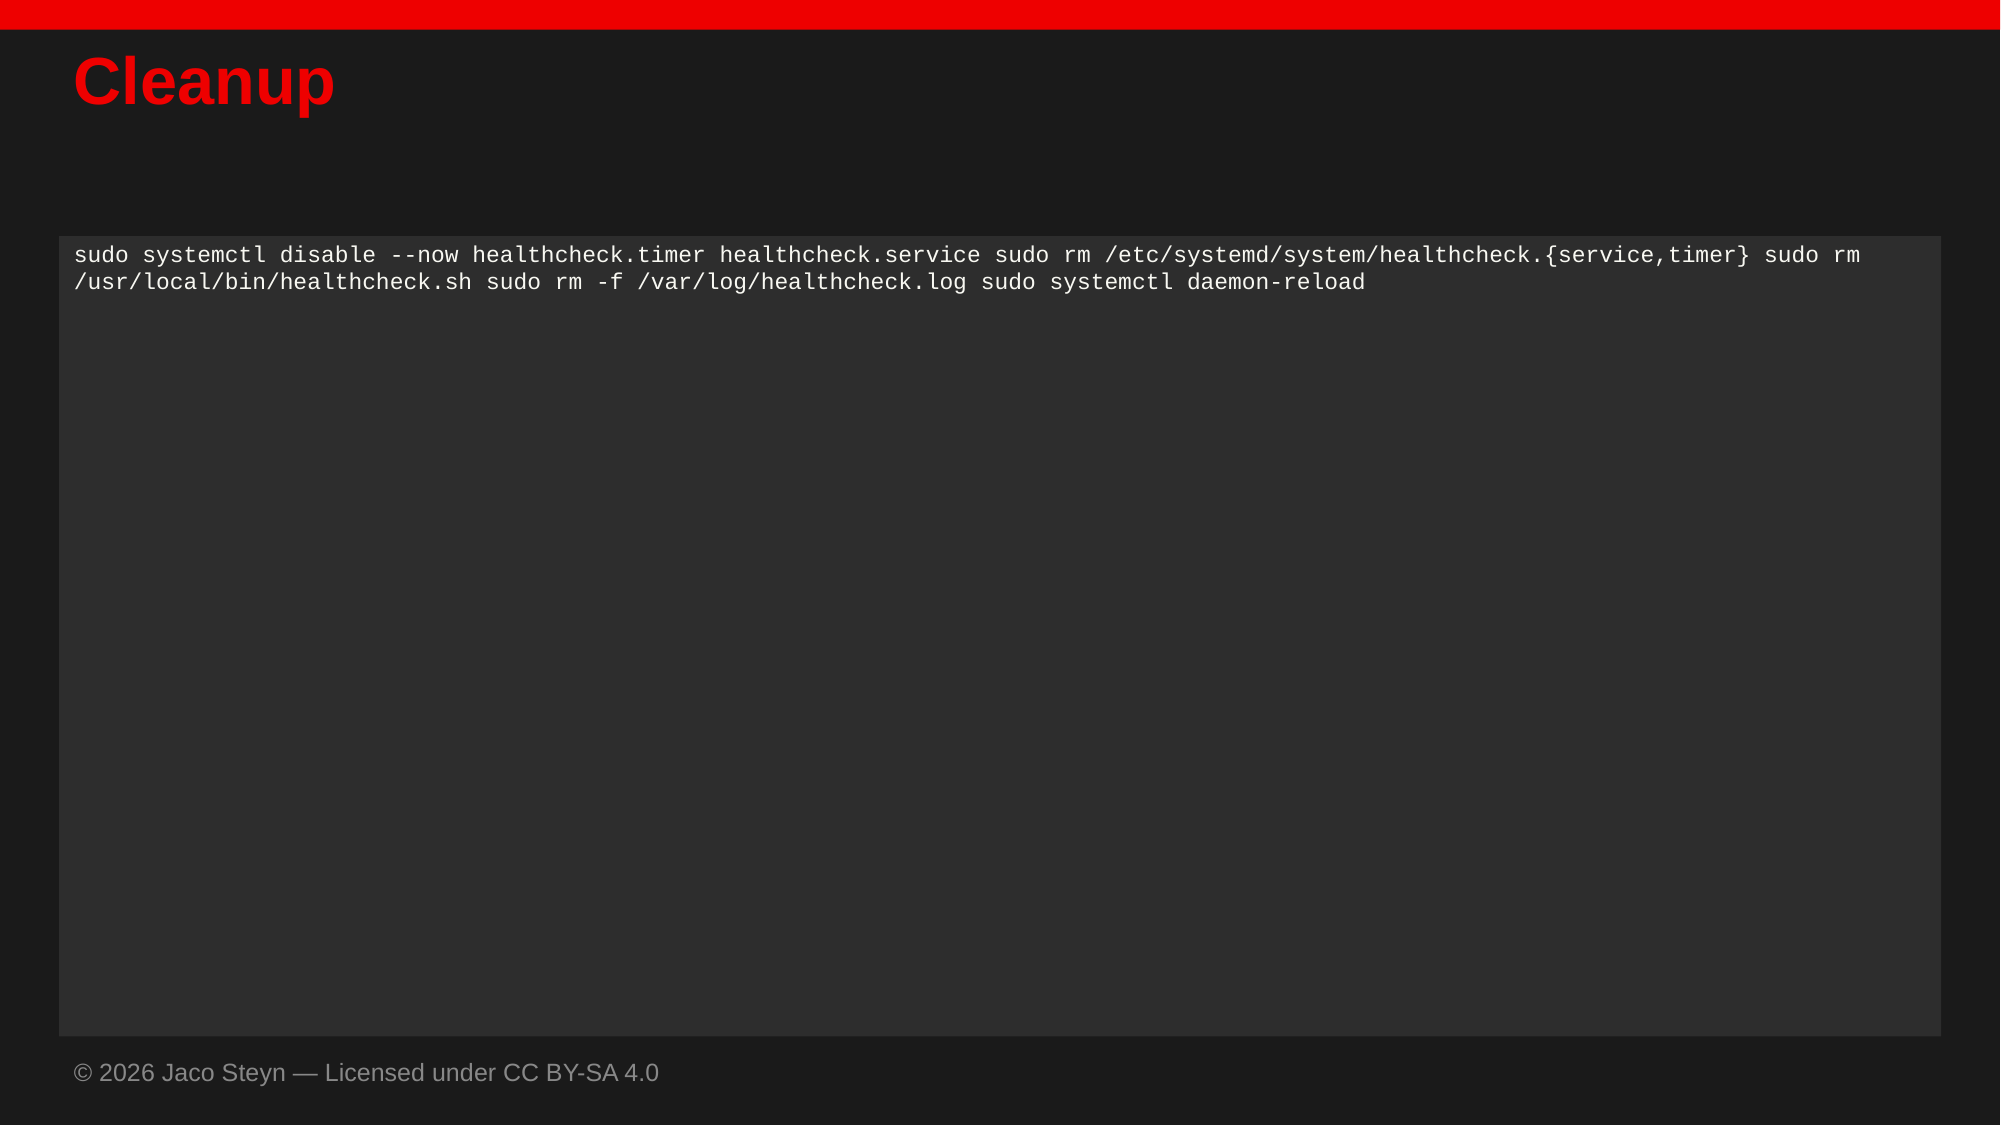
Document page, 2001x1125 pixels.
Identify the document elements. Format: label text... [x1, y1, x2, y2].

text_box Cleanup [59, 36, 1942, 208]
text_box [0, 0, 2001, 30]
text_box © 2026 Jaco Steyn — Licensed under CC BY-SA 4.0 [59, 1051, 1942, 1093]
text_box sudo systemctl disable --now healthcheck.timer healthcheck.service sudo rm /etc/systemd/system/healthcheck.{service,timer} sudo rm /usr/local/bin/healthcheck.sh sudo rm -f /var/log/healthcheck.log sudo systemctl daemon-reload [59, 236, 1942, 1037]
